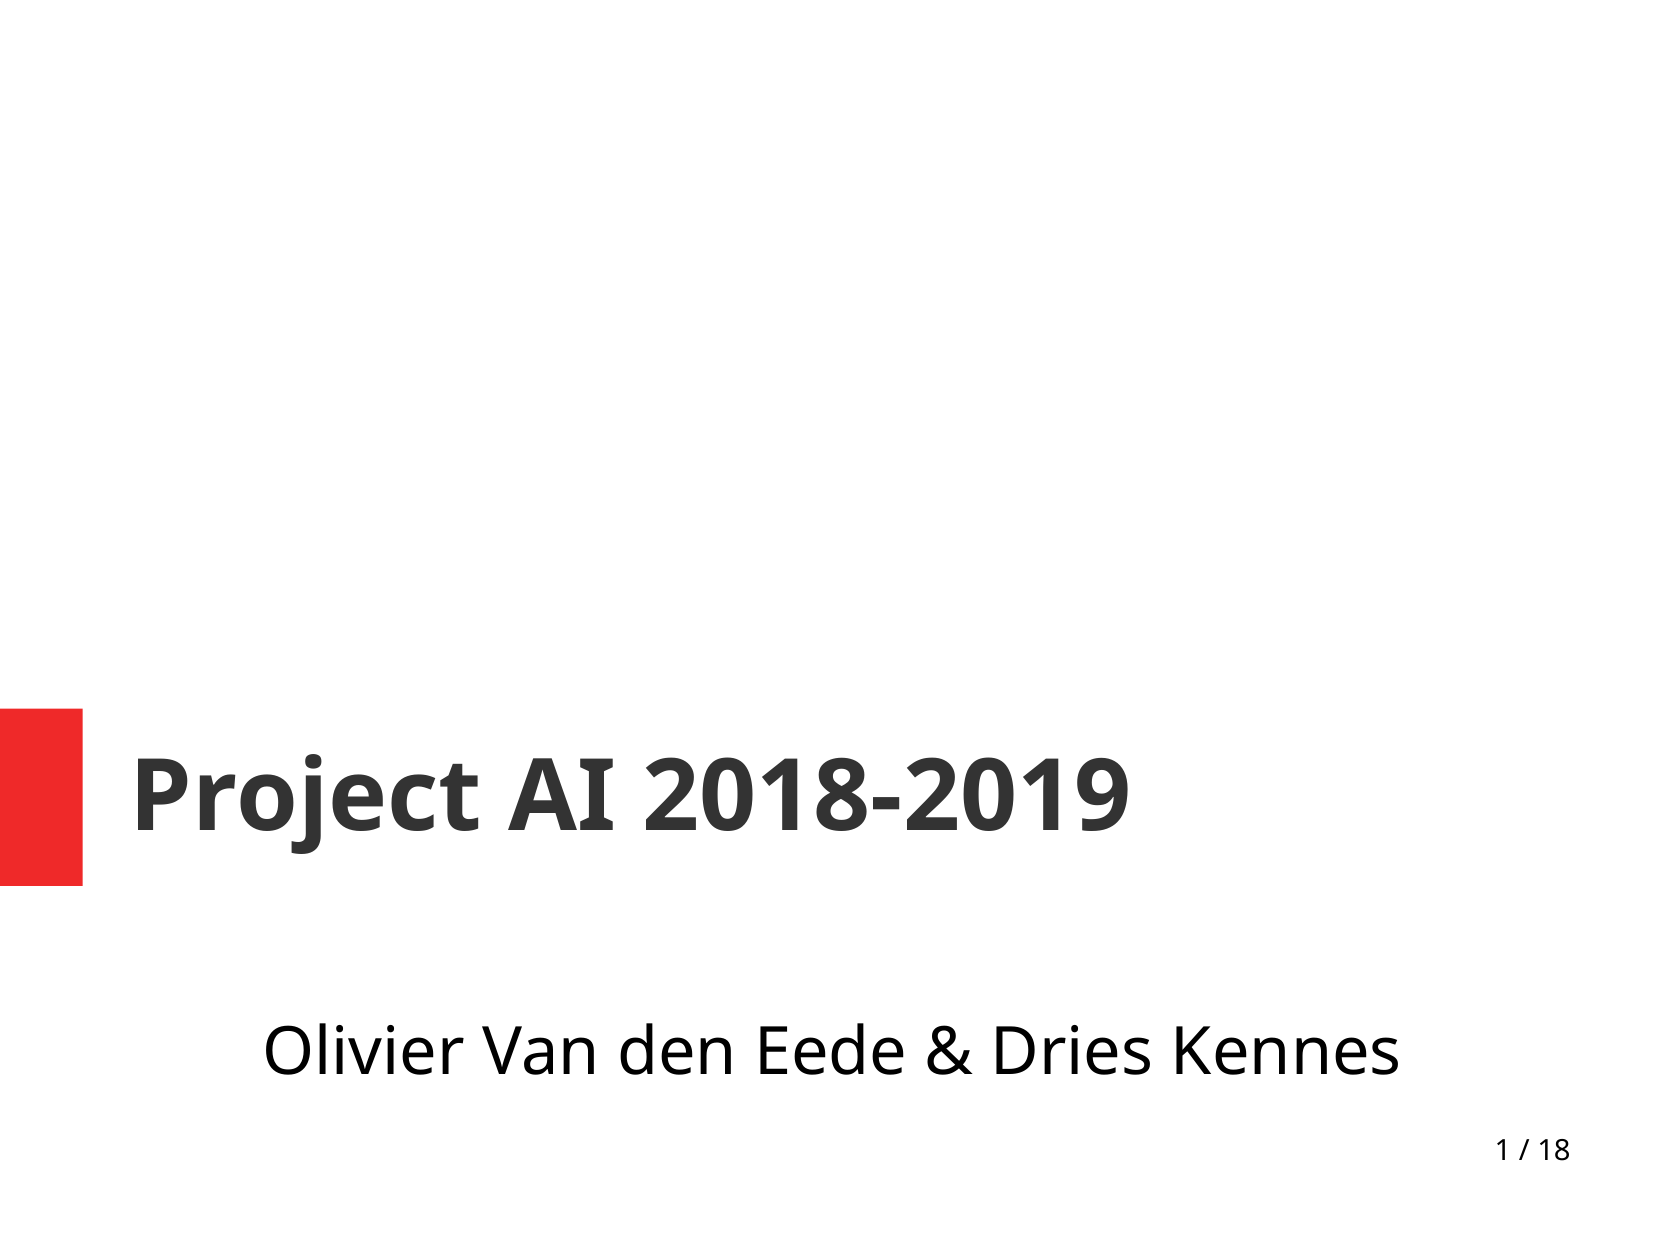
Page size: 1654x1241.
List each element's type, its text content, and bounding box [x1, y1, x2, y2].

subtitle Olivier Van den Eede & Dries Kennes [129, 968, 1536, 1130]
title Project AI 2018-2019 [129, 655, 1536, 928]
